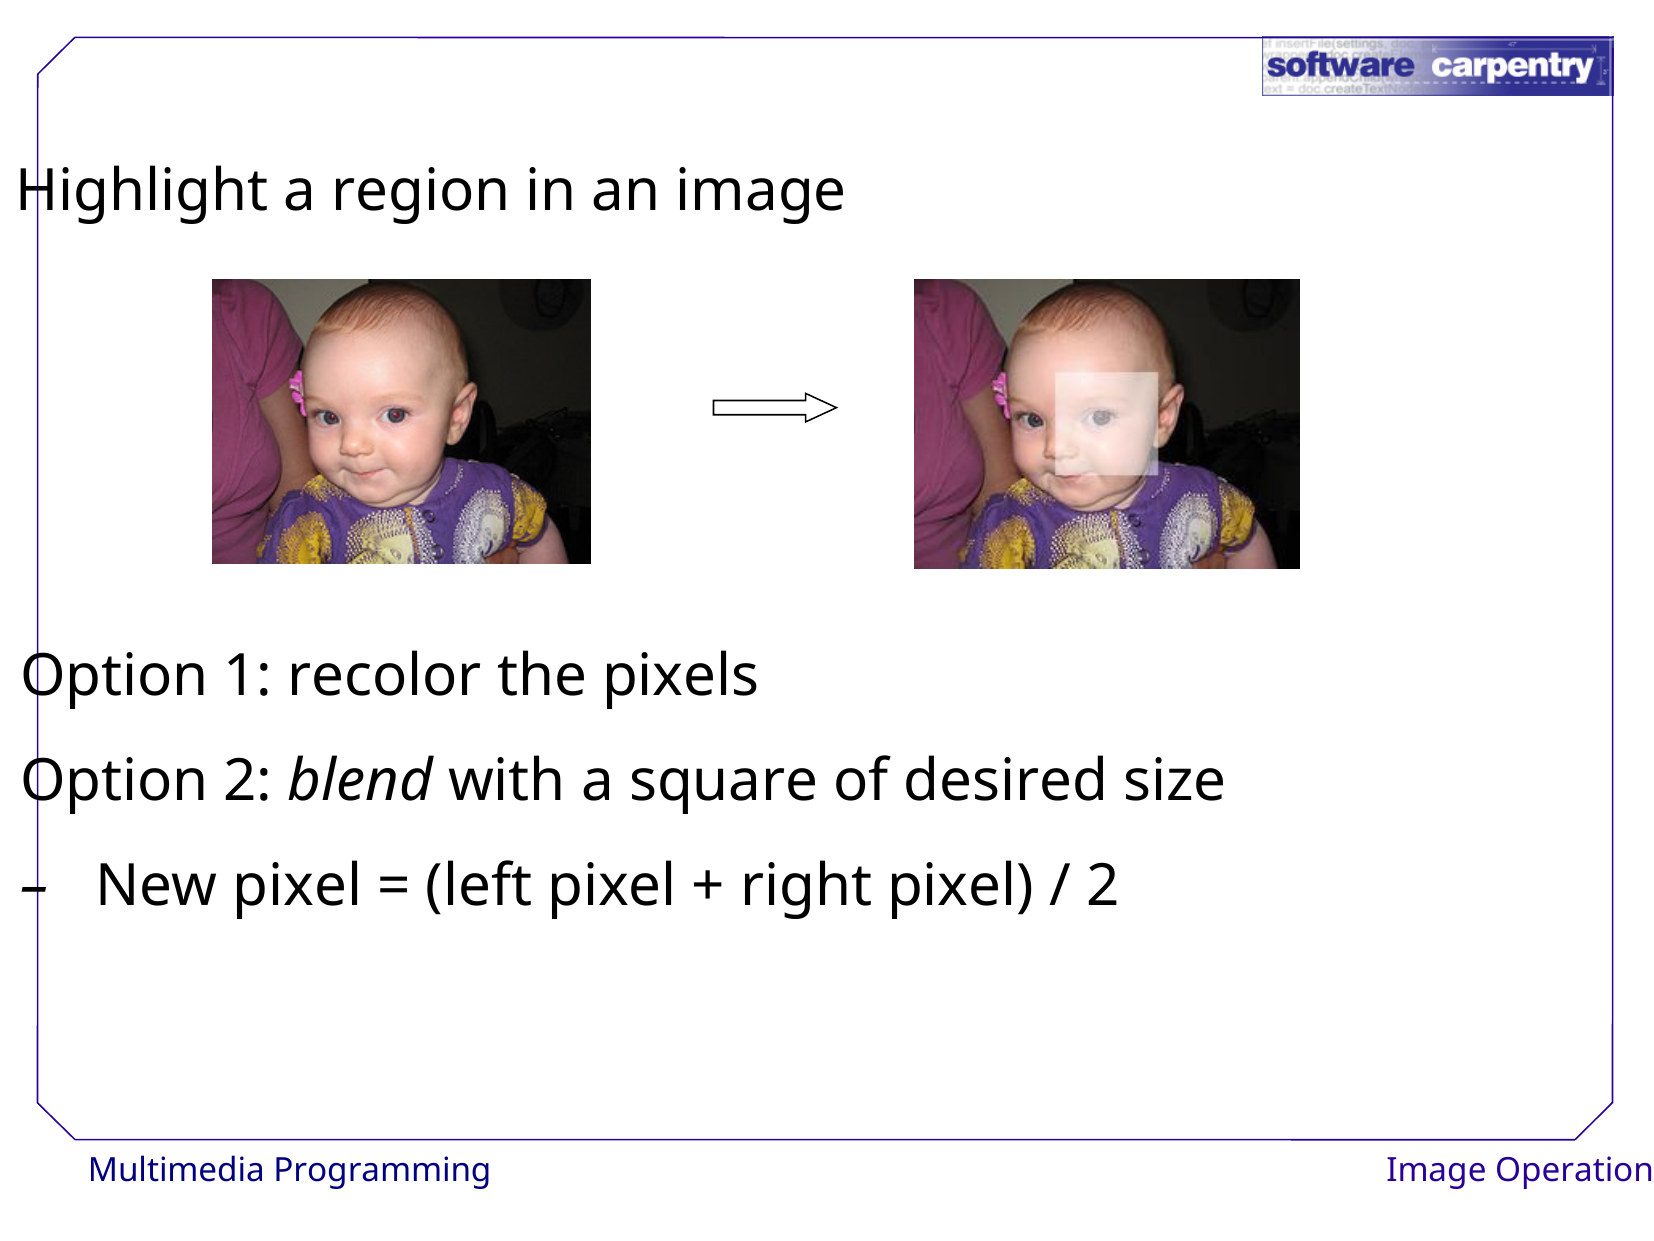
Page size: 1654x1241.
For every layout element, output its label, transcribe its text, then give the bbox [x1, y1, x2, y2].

picture [1262, 36, 1614, 96]
text_box Option 1: recolor the pixels Option 2: blend with a square of desired size – New pixel = (left pixel + right pixel) / 2 [5, 594, 1392, 925]
picture [914, 279, 1300, 569]
text_box Highlight a region in an image [1, 109, 1012, 231]
picture [212, 279, 591, 564]
